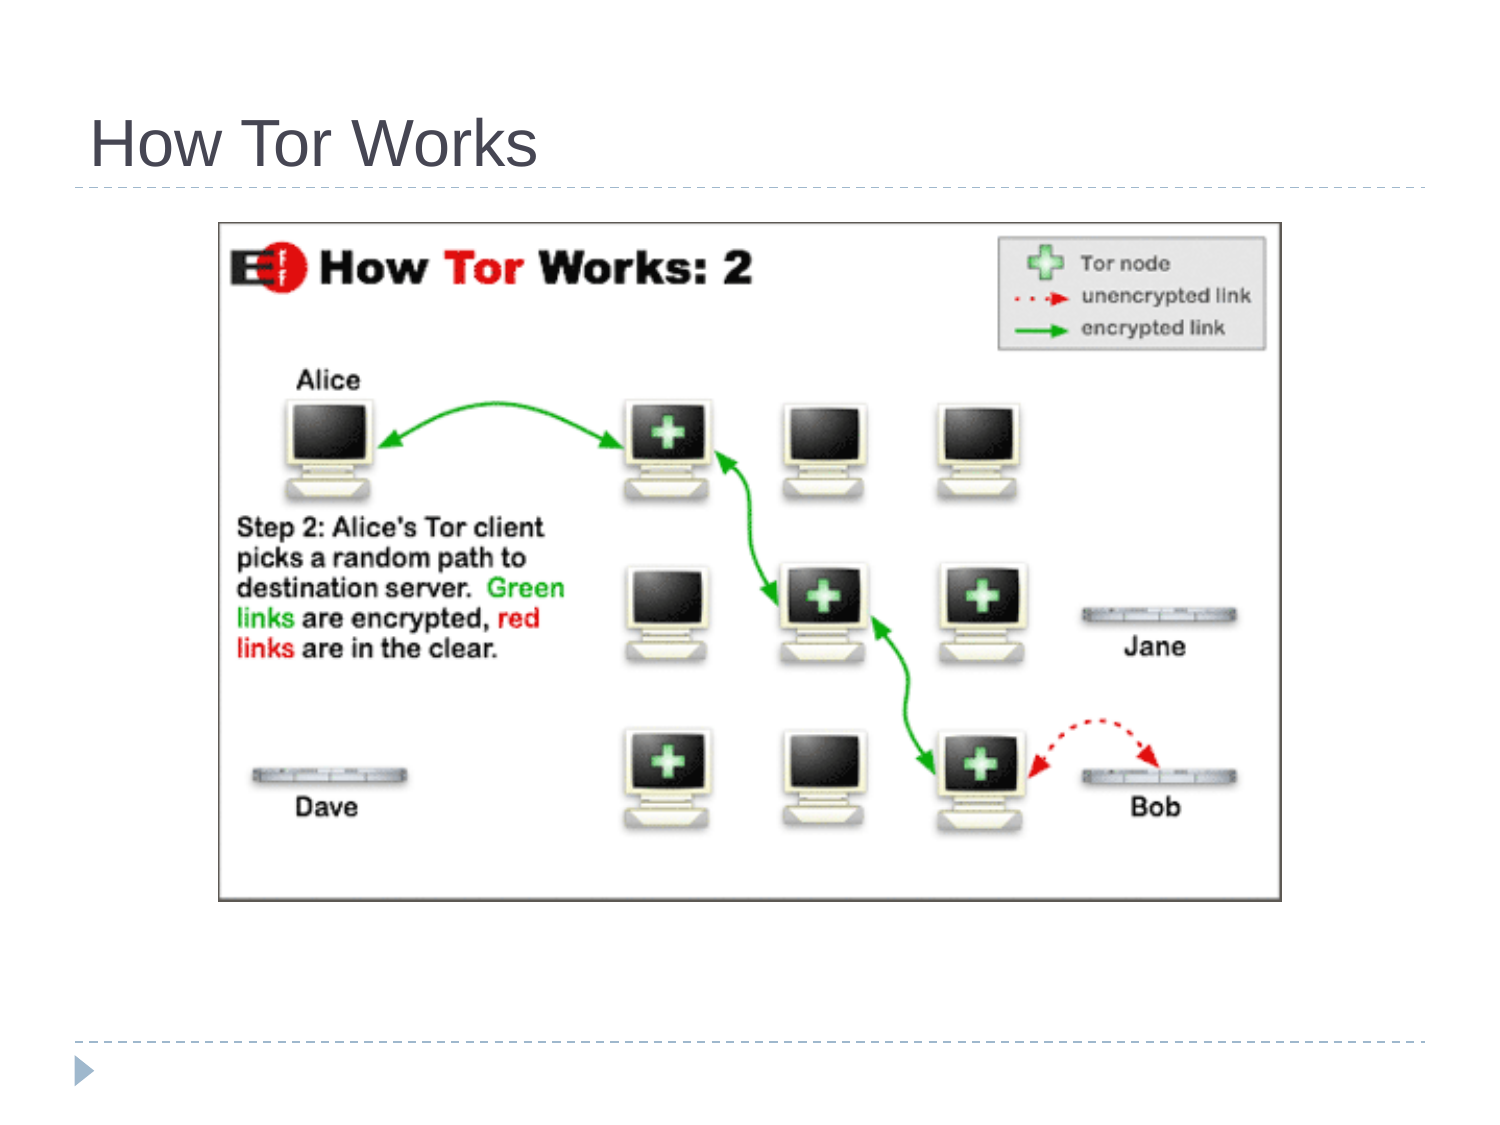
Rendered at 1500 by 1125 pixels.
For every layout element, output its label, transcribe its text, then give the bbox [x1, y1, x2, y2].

title How Tor Works [75, 24, 1425, 188]
picture [218, 222, 1282, 903]
